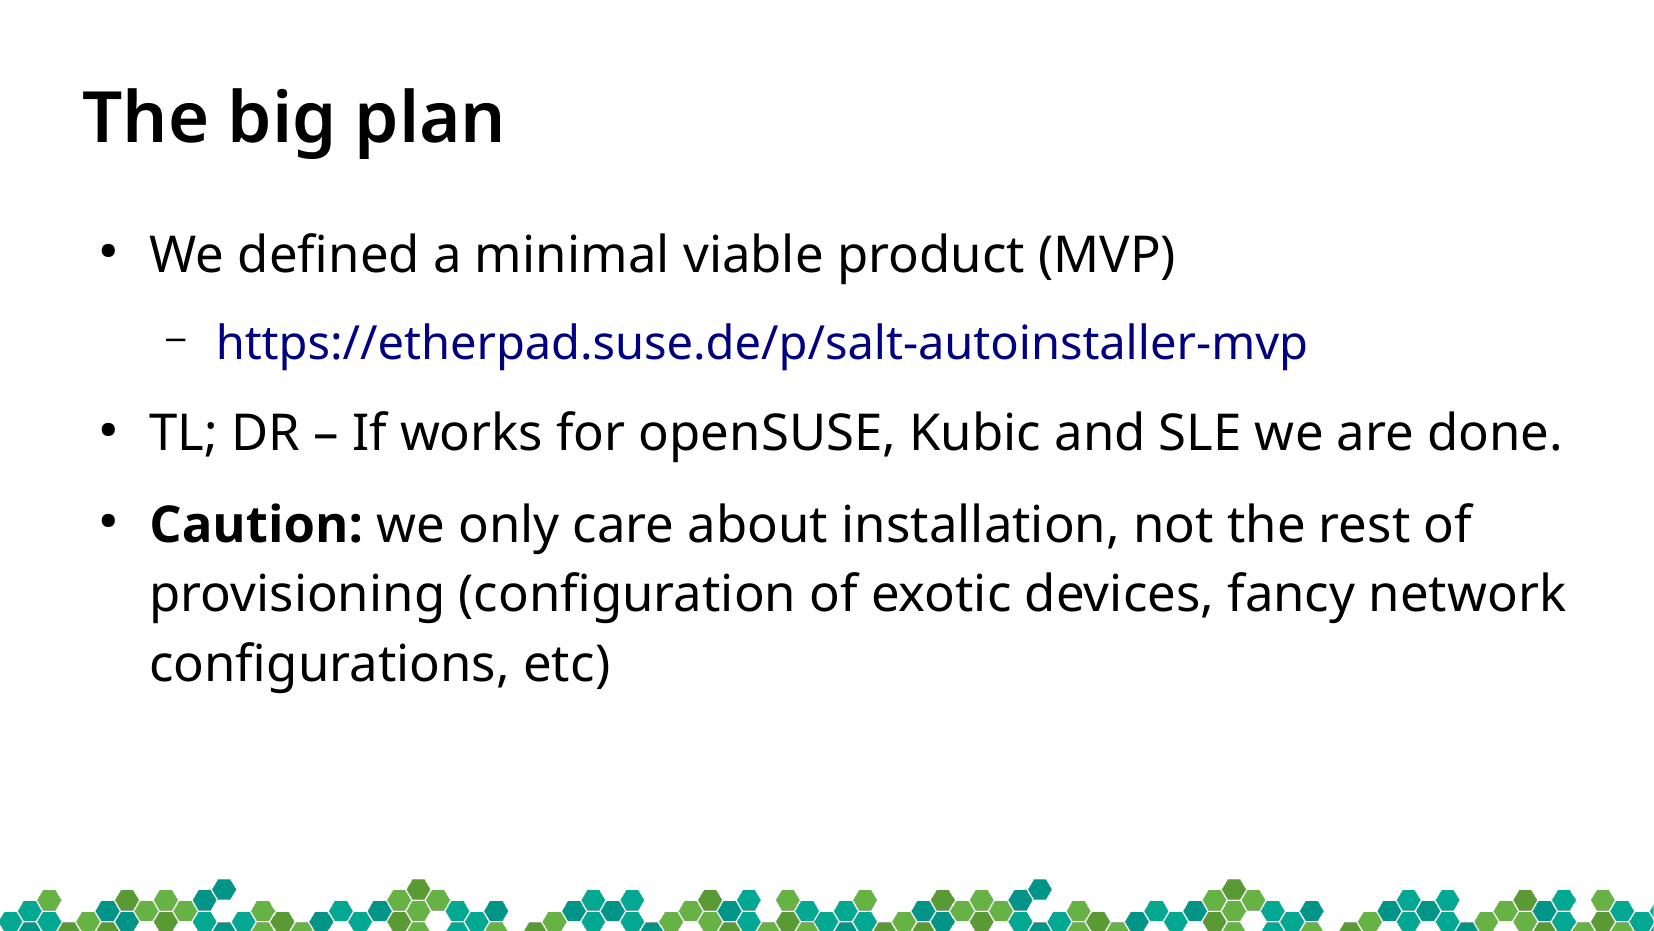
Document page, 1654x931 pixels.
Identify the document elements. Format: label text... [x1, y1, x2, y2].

title The big plan [82, 37, 1571, 193]
list We defined a minimal viable product (MVP) https://etherpad.suse.de/p/salt-autoinstaller-mvp TL; DR – If works for openSUSE, Kubic and SLE we are done. Caution: we only care about installation, not the rest of provisioning (configuration of exotic devices, fancy network configurations, etc) [82, 217, 1571, 758]
picture [0, 871, 1654, 931]
